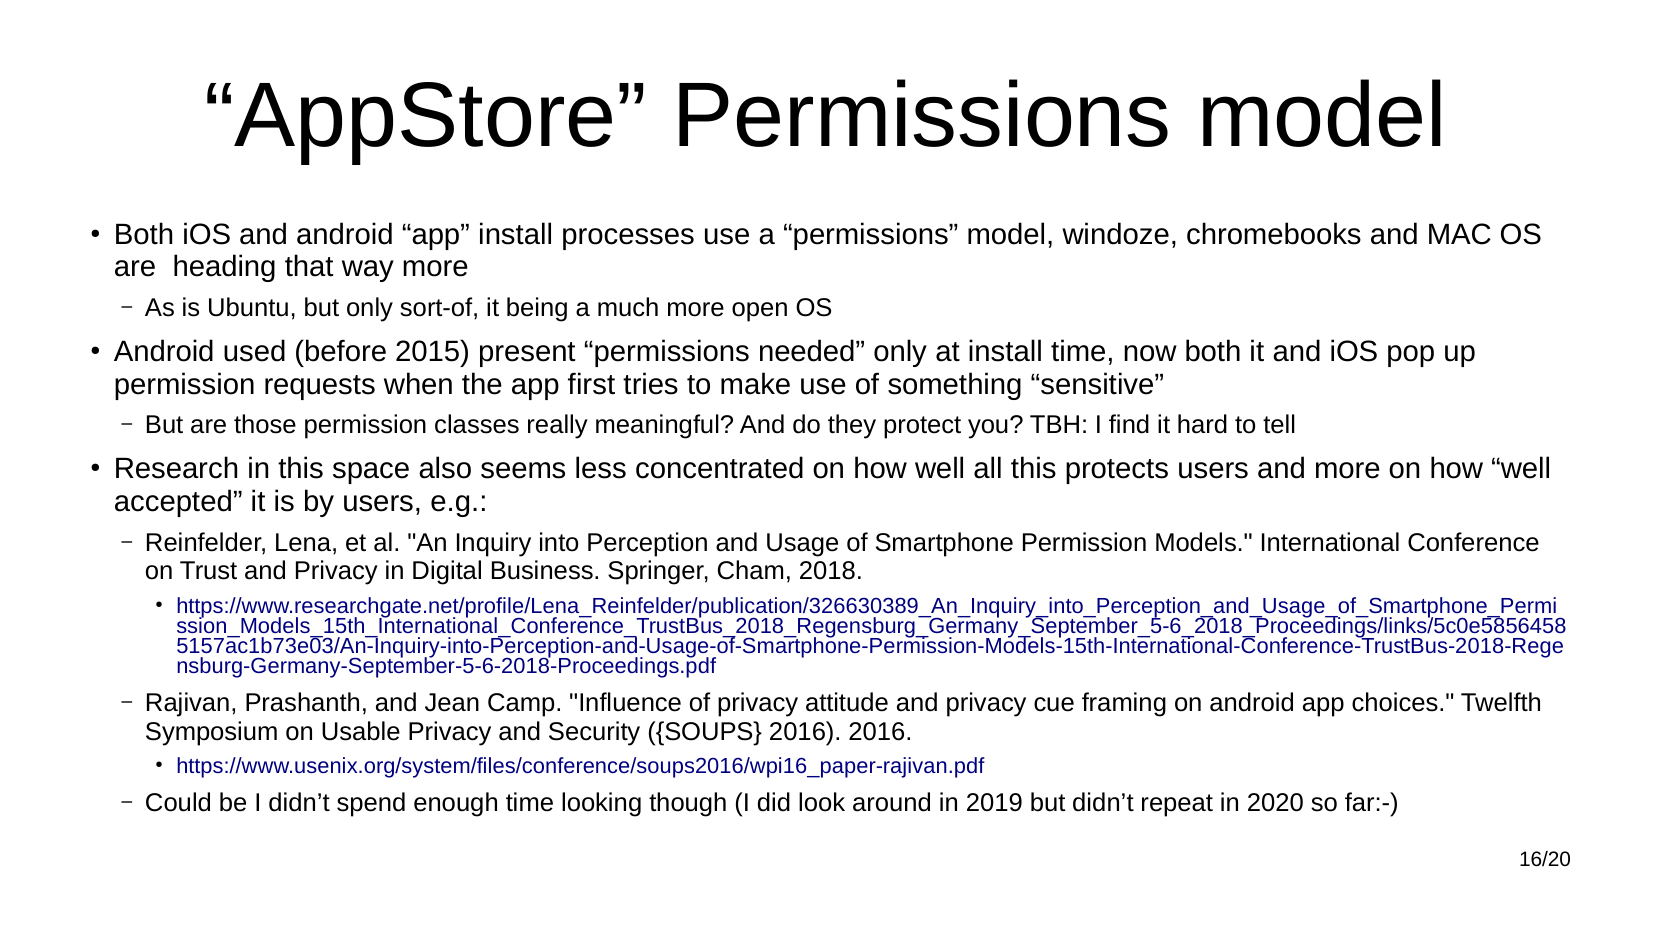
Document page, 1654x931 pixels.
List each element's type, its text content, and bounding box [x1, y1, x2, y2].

list Both iOS and android “app” install processes use a “permissions” model, windoze, chromebooks and MAC OS are heading that way more As is Ubuntu, but only sort-of, it being a much more open OS Android used (before 2015) present “permissions needed” only at install time, now both it and iOS pop up permission requests when the app first tries to make use of something “sensitive” But are those permission classes really meaningful? And do they protect you? TBH: I find it hard to tell Research in this space also seems less concentrated on how well all this protects users and more on how “well accepted” it is by users, e.g.: Reinfelder, Lena, et al. "An Inquiry into Perception and Usage of Smartphone Permission Models." International Conference on Trust and Privacy in Digital Business. Springer, Cham, 2018. https://www.researchgate.net/profile/Lena_Reinfelder/publication/326630389_An_Inquiry_into_Perception_and_Usage_of_Smartphone_Permission_Models_15th_International_Conference_TrustBus_2018_Regensburg_Germany_September_5-6_2018_Proceedings/links/5c0e58564585157ac1b73e03/An-Inquiry-into-Perception-and-Usage-of-Smartphone-Permission-Models-15th-International-Conference-TrustBus-2018-Regensburg-Germany-September-5-6-2018-Proceedings.pdf Rajivan, Prashanth, and Jean Camp. "Influence of privacy attitude and privacy cue framing on android app choices." Twelfth Symposium on Usable Privacy and Security ({SOUPS} 2016). 2016. https://www.usenix.org/system/files/conference/soups2016/wpi16_paper-rajivan.pdf Could be I didn’t spend enough time looking though (I did look around in 2019 but didn’t repeat in 2020 so far:-) [82, 217, 1571, 758]
title “AppStore” Permissions model [82, 37, 1571, 193]
